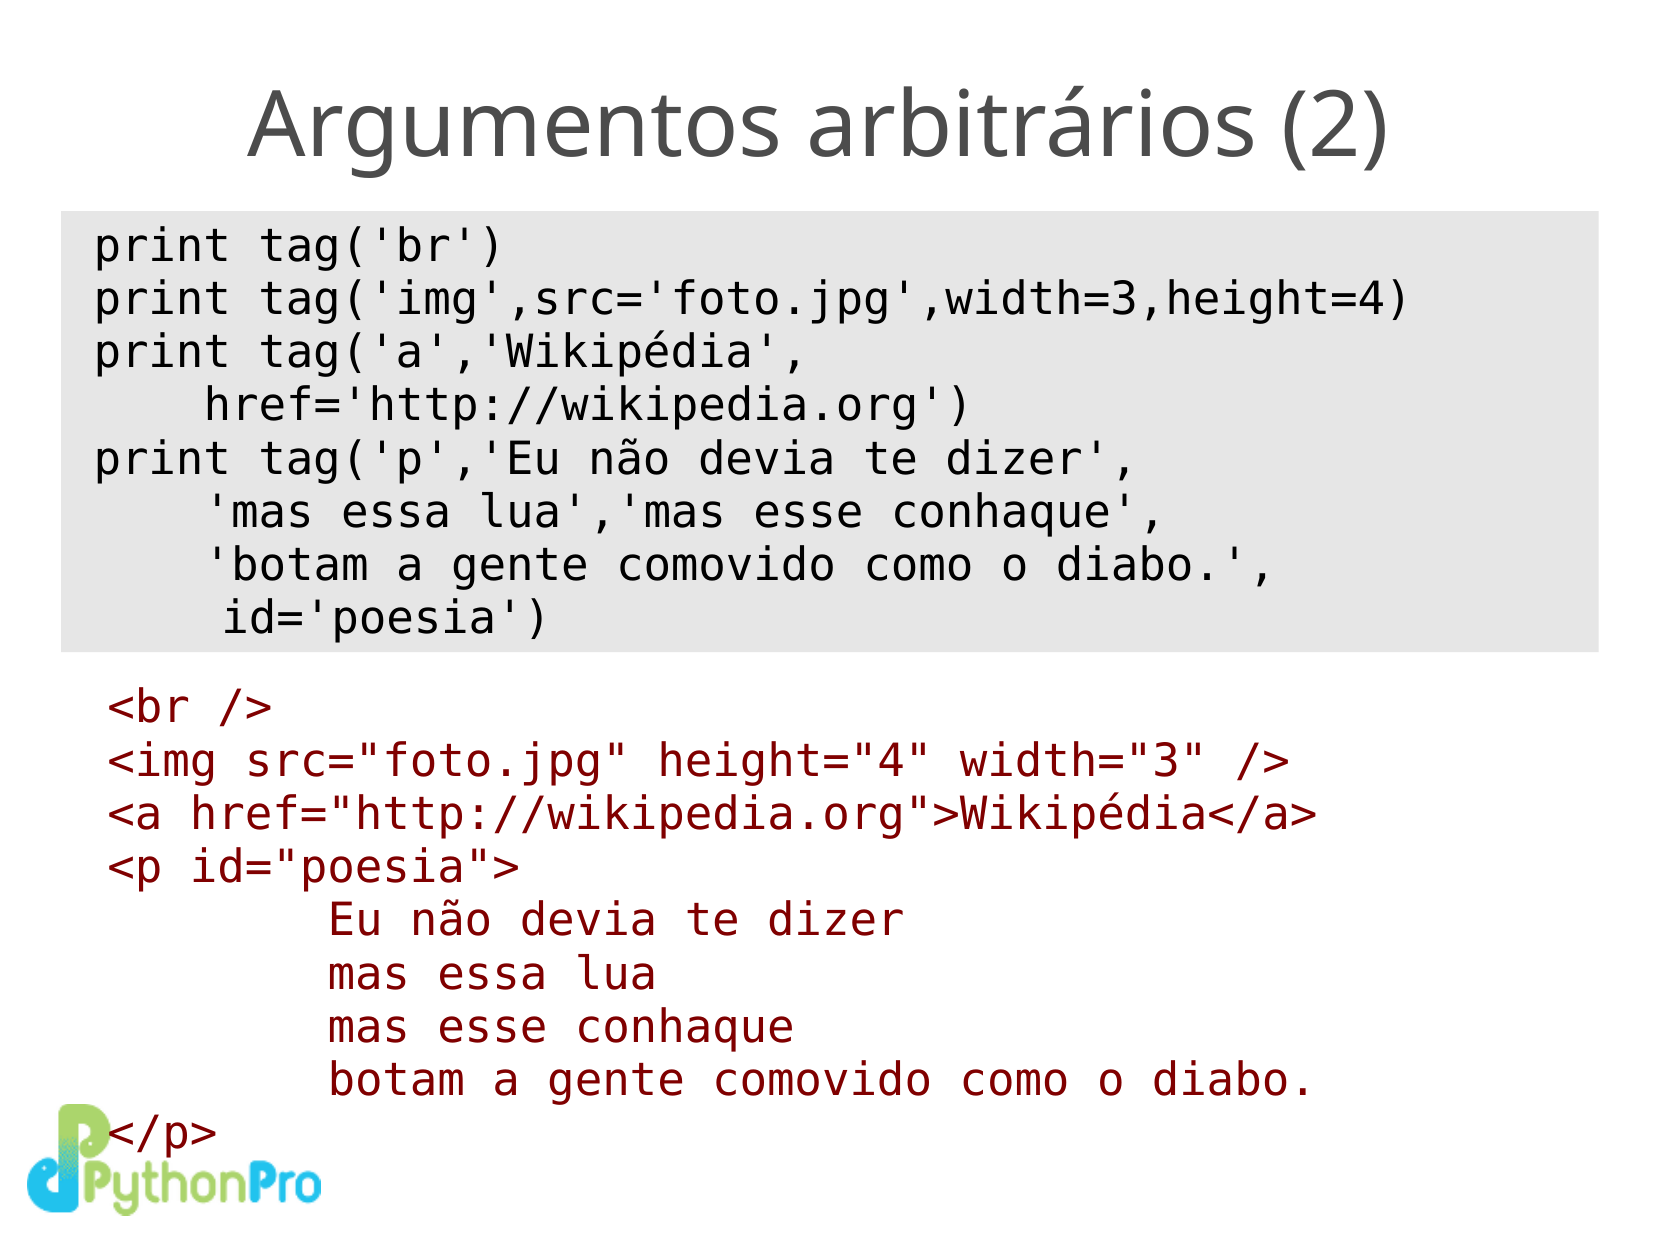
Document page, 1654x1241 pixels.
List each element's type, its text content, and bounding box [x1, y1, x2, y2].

title Argumentos arbitrários (2) [75, 17, 1564, 211]
text_box print tag('br') print tag('img',src='foto.jpg',width=3,height=4) print tag('a','Wikipédia', href='http://wikipedia.org') print tag('p','Eu não devia te dizer', 'mas essa lua','mas esse conhaque', 'botam a gente comovido como o diabo.', id='poesia') [61, 211, 1599, 653]
text_box <br /> <img src="foto.jpg" height="4" width="3" /> <a href="http://wikipedia.org">Wikipédia</a> <p id="poesia"> Eu não devia te dizer mas essa lua mas esse conhaque botam a gente comovido como o diabo. </p> [75, 672, 1613, 1168]
picture [27, 1104, 321, 1216]
